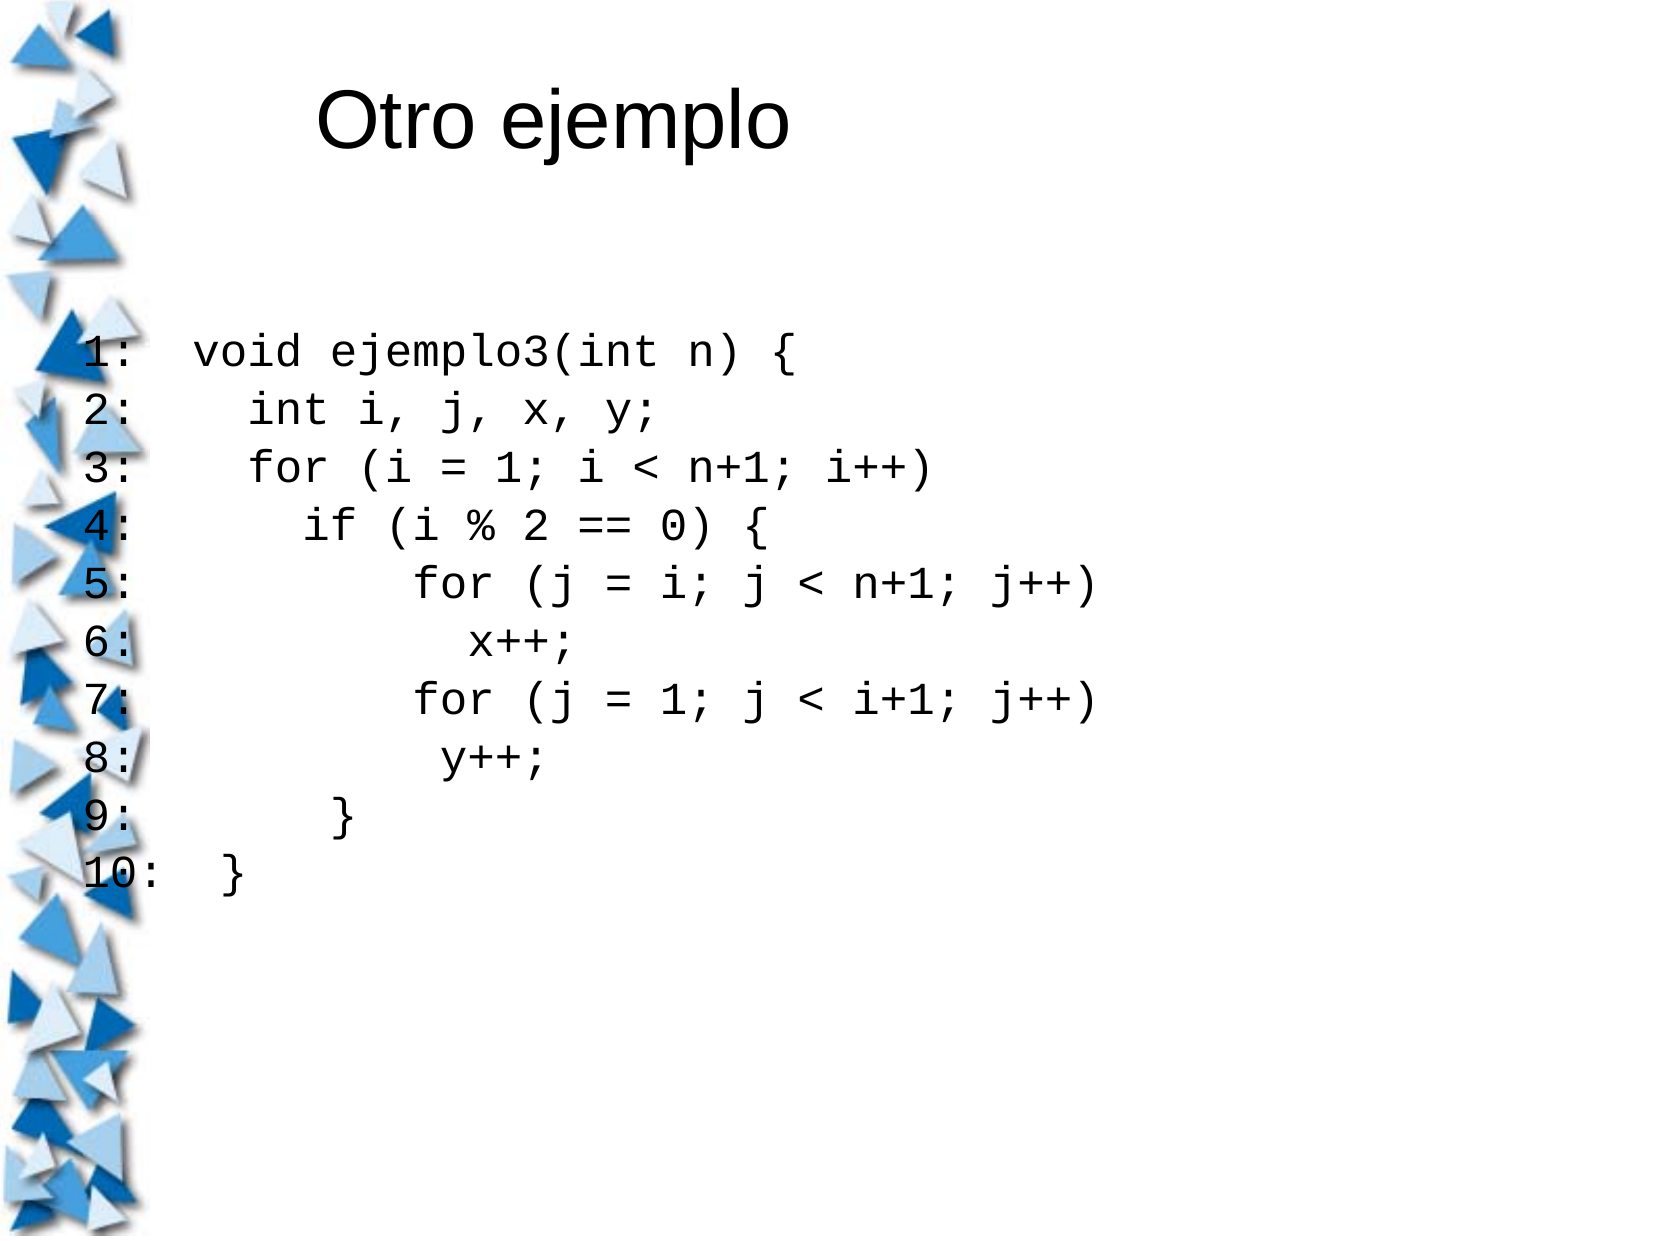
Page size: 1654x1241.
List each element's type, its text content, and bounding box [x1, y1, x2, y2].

picture [0, 0, 150, 1236]
list 1: void ejemplo3(int n) { 2: int i, j, x, y; 3: for (i = 1; i < n+1; i++) 4: if (i % 2 == 0) { 5: for (j = i; j < n+1; j++) 6: x++; 7: for (j = 1; j < i+1; j++) 8: y++; 9: } 10: } [82, 324, 1571, 1122]
title Otro ejemplo [315, 56, 1571, 185]
